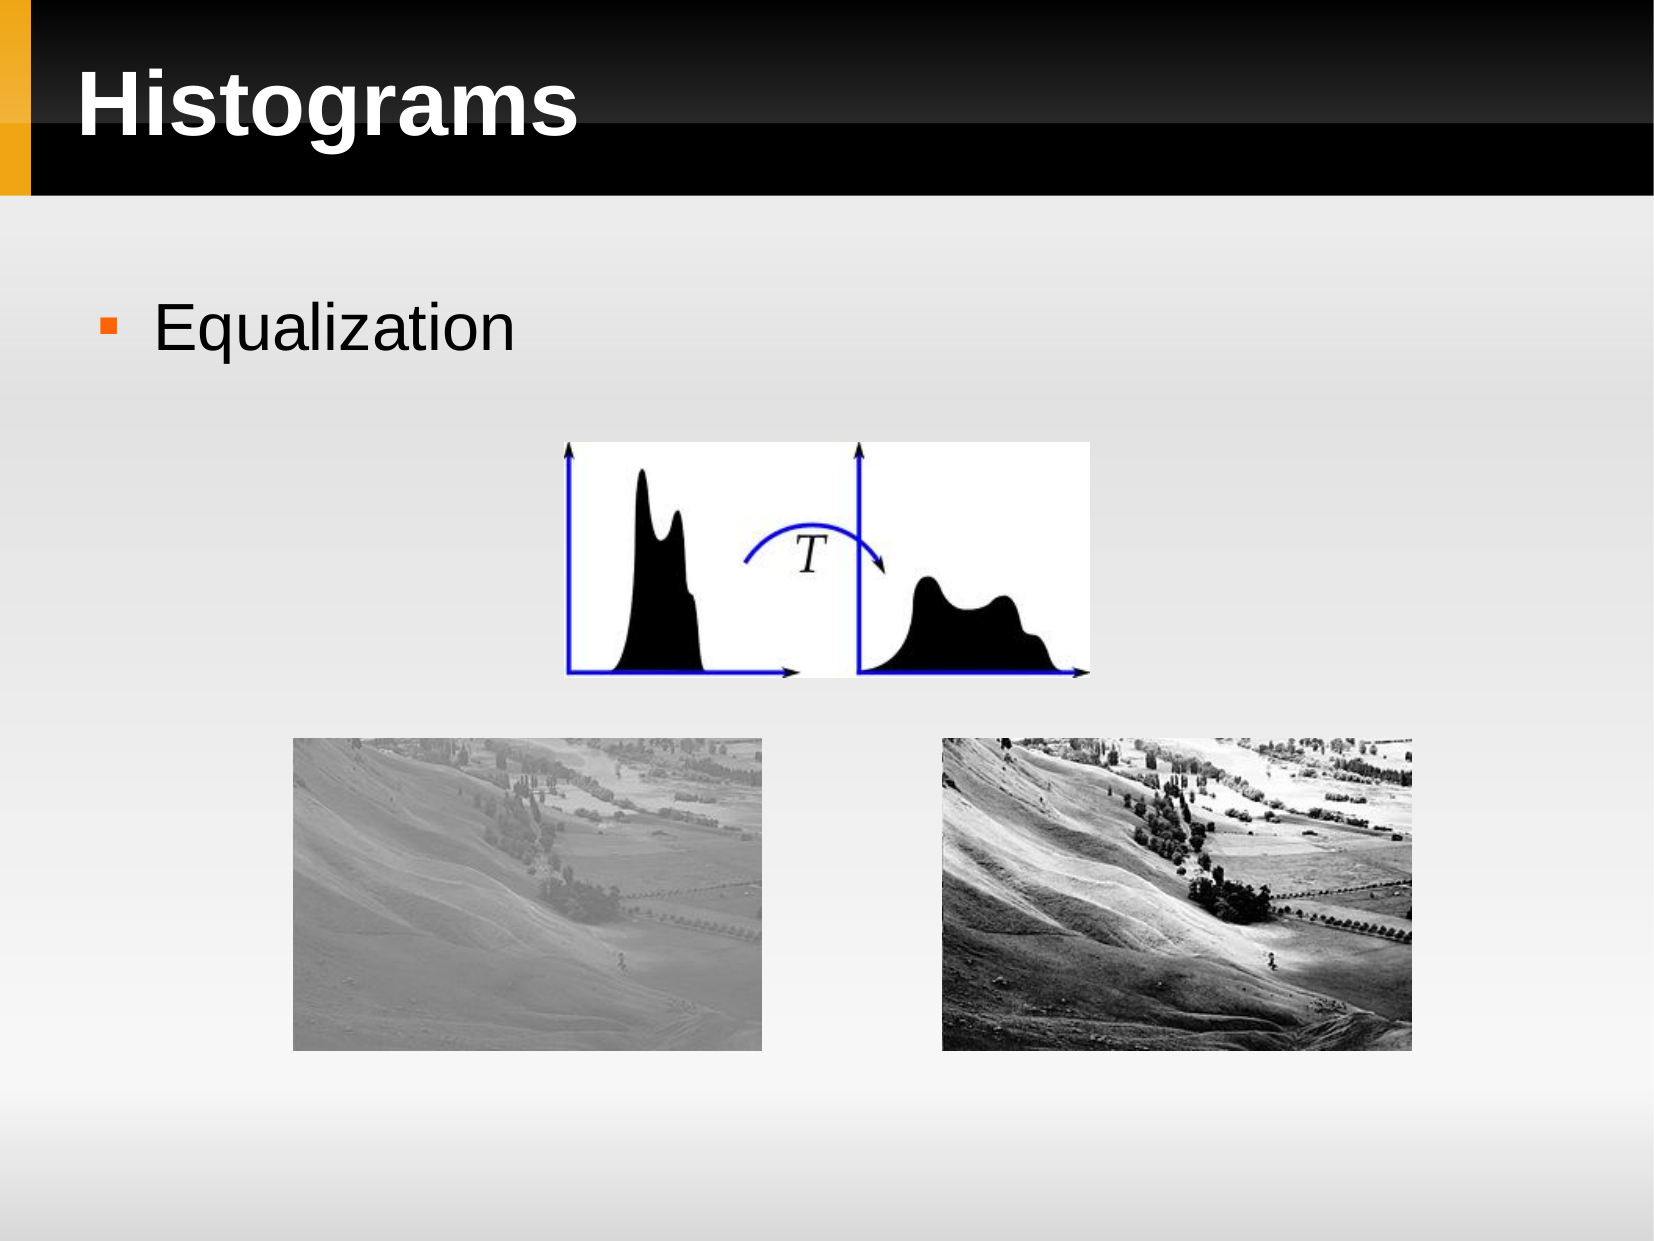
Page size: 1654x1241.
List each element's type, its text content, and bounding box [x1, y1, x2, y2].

picture [0, 0, 1654, 1241]
list Equalization [82, 290, 1571, 1109]
title Histograms [76, 0, 1565, 208]
